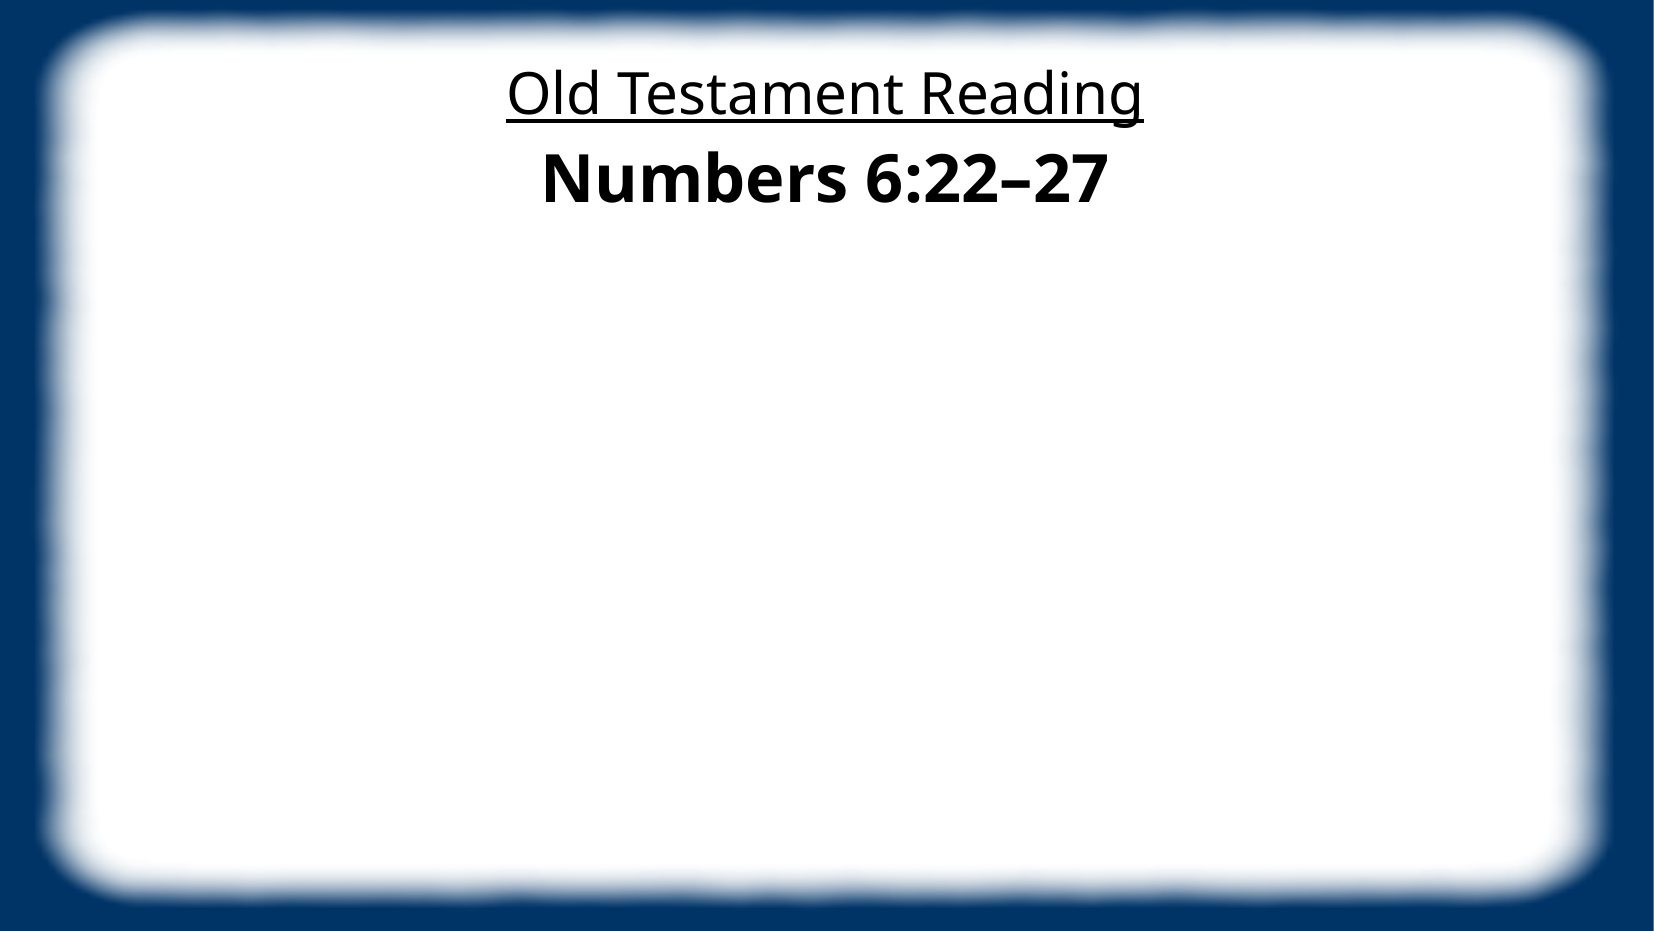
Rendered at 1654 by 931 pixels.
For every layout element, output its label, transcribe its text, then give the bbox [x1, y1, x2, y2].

picture [0, 0, 1654, 931]
text_box Old Testament Reading Numbers 6:22–27 [90, 45, 1561, 226]
